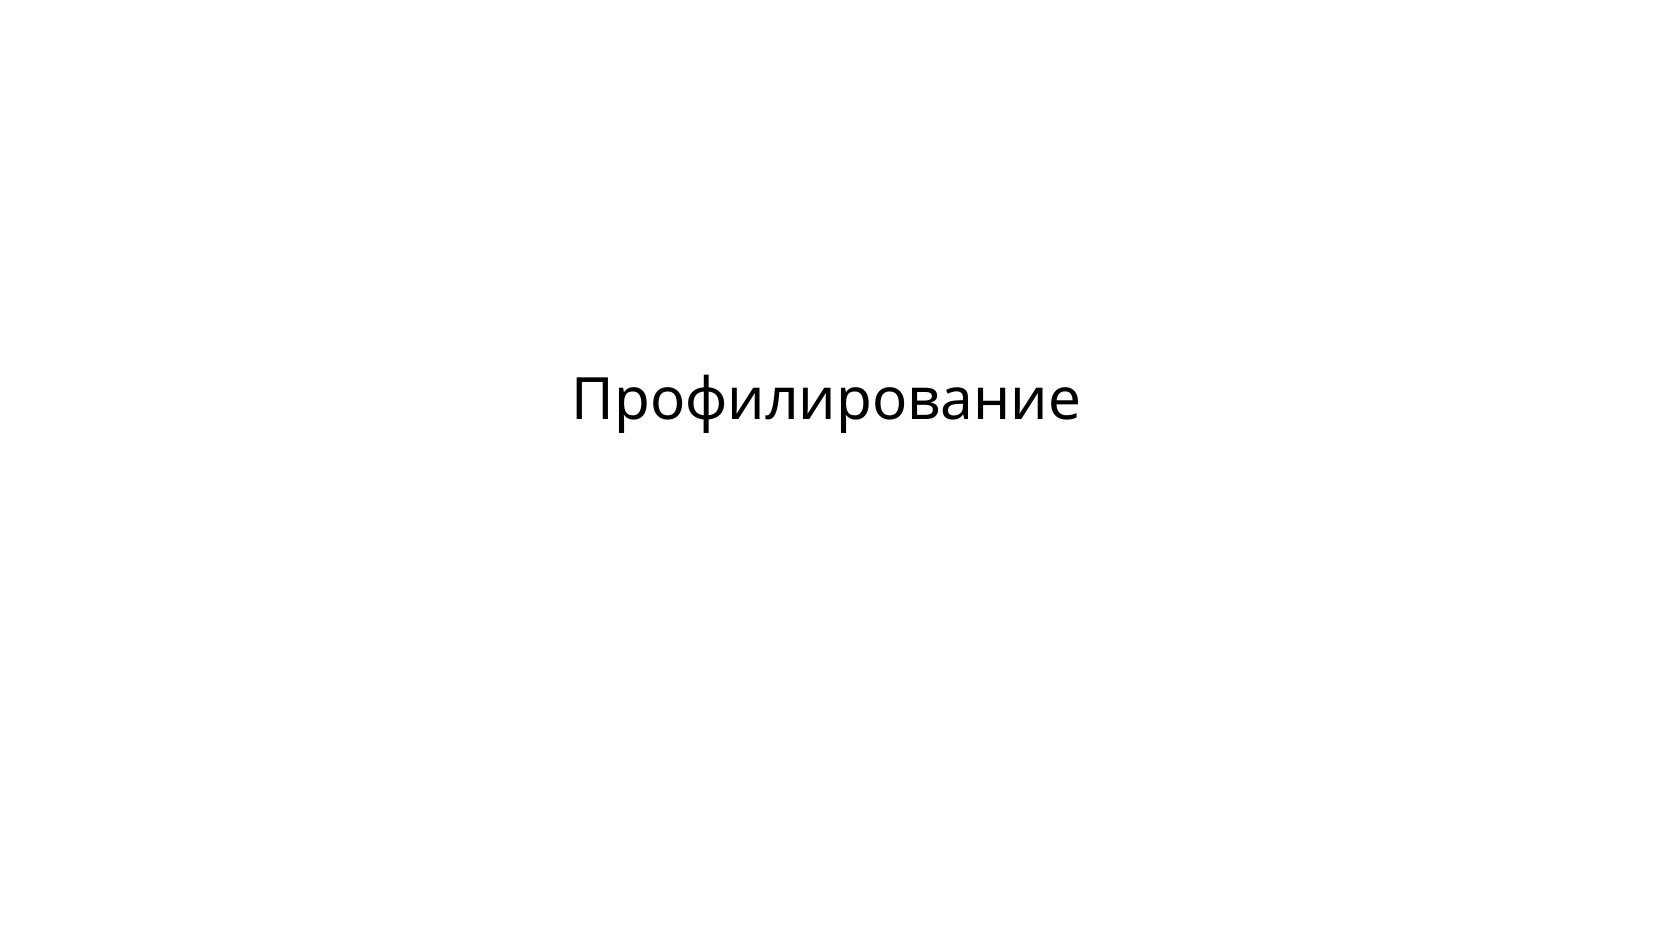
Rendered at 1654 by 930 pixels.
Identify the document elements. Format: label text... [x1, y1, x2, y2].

subtitle Профилирование [82, 37, 1571, 757]
